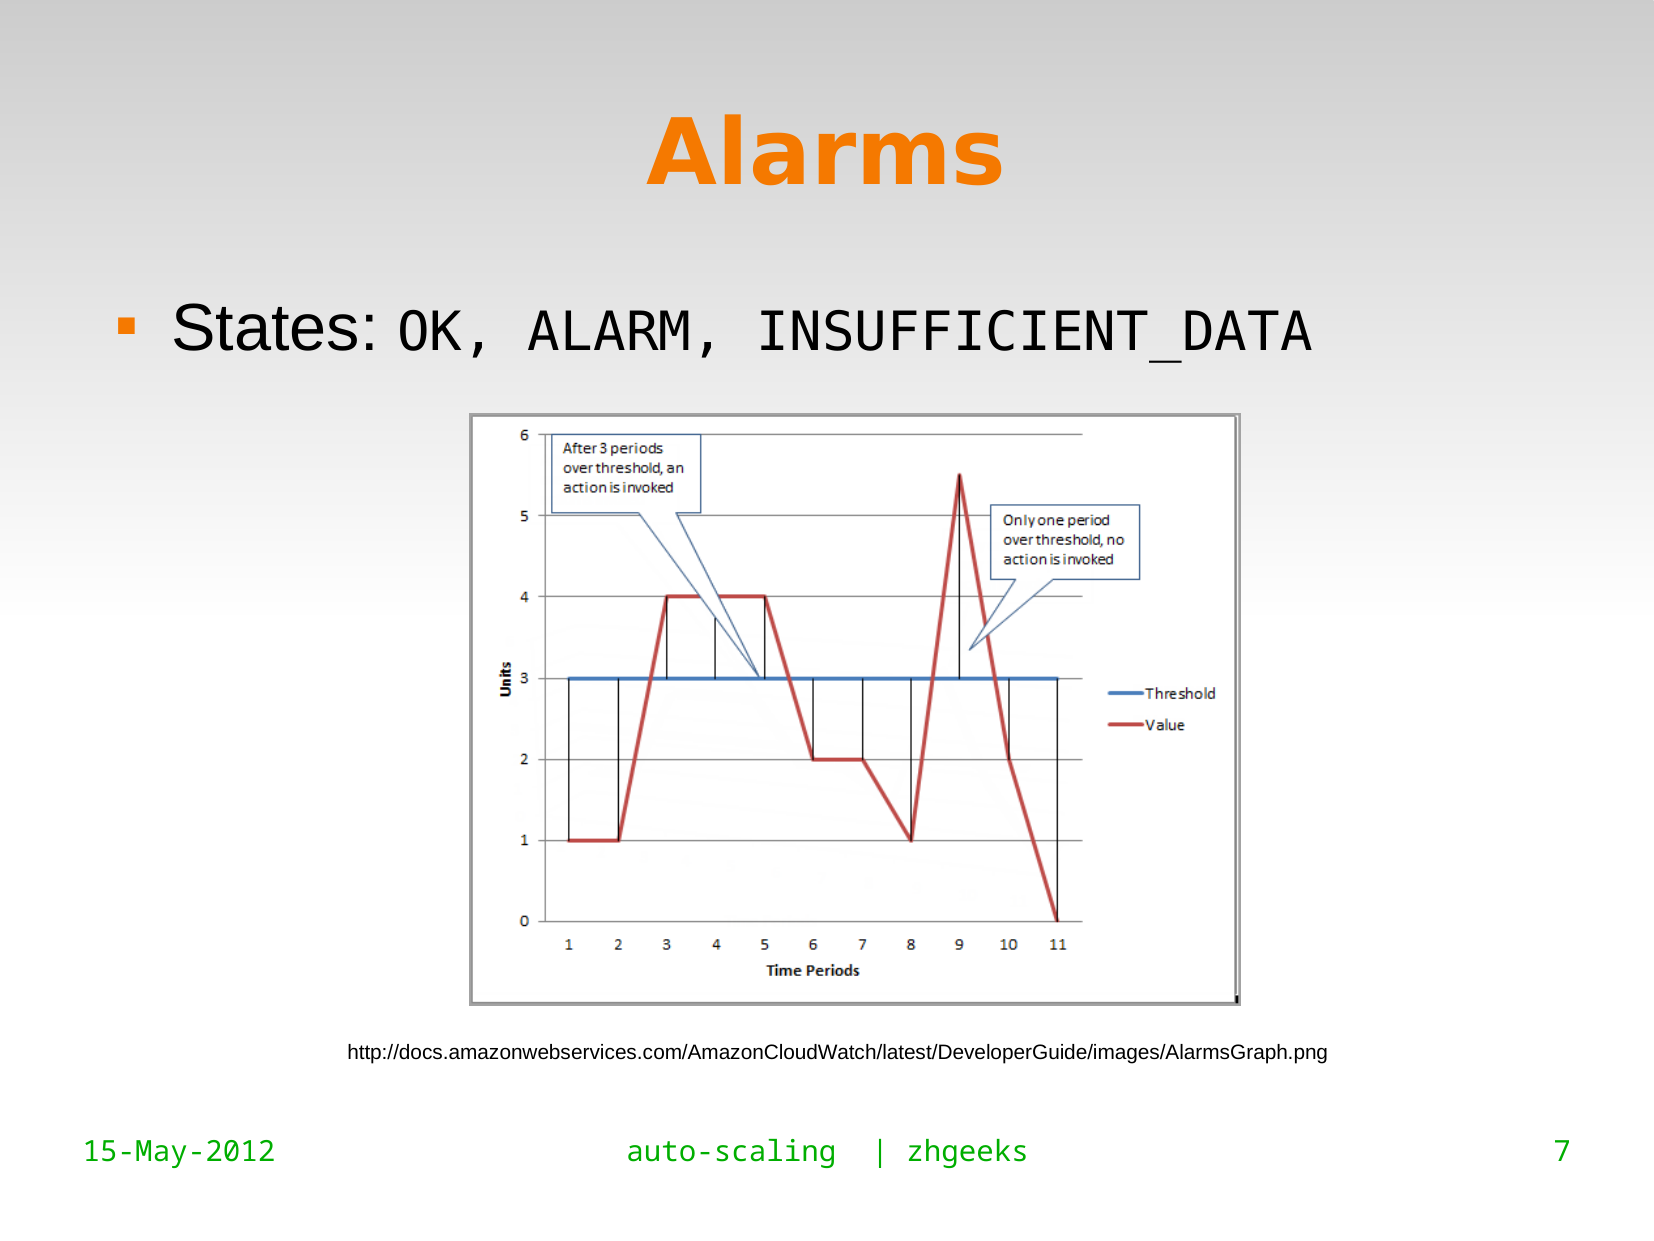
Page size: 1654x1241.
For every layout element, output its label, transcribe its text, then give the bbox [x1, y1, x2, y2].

text_box http://docs.amazonwebservices.com/AmazonCloudWatch/latest/DeveloperGuide/images/AlarmsGraph.png [332, 1033, 1359, 1093]
title Alarms [82, 49, 1571, 257]
list States: OK, ALARM, INSUFFICIENT_DATA [82, 290, 1571, 1109]
picture [469, 413, 1241, 1006]
